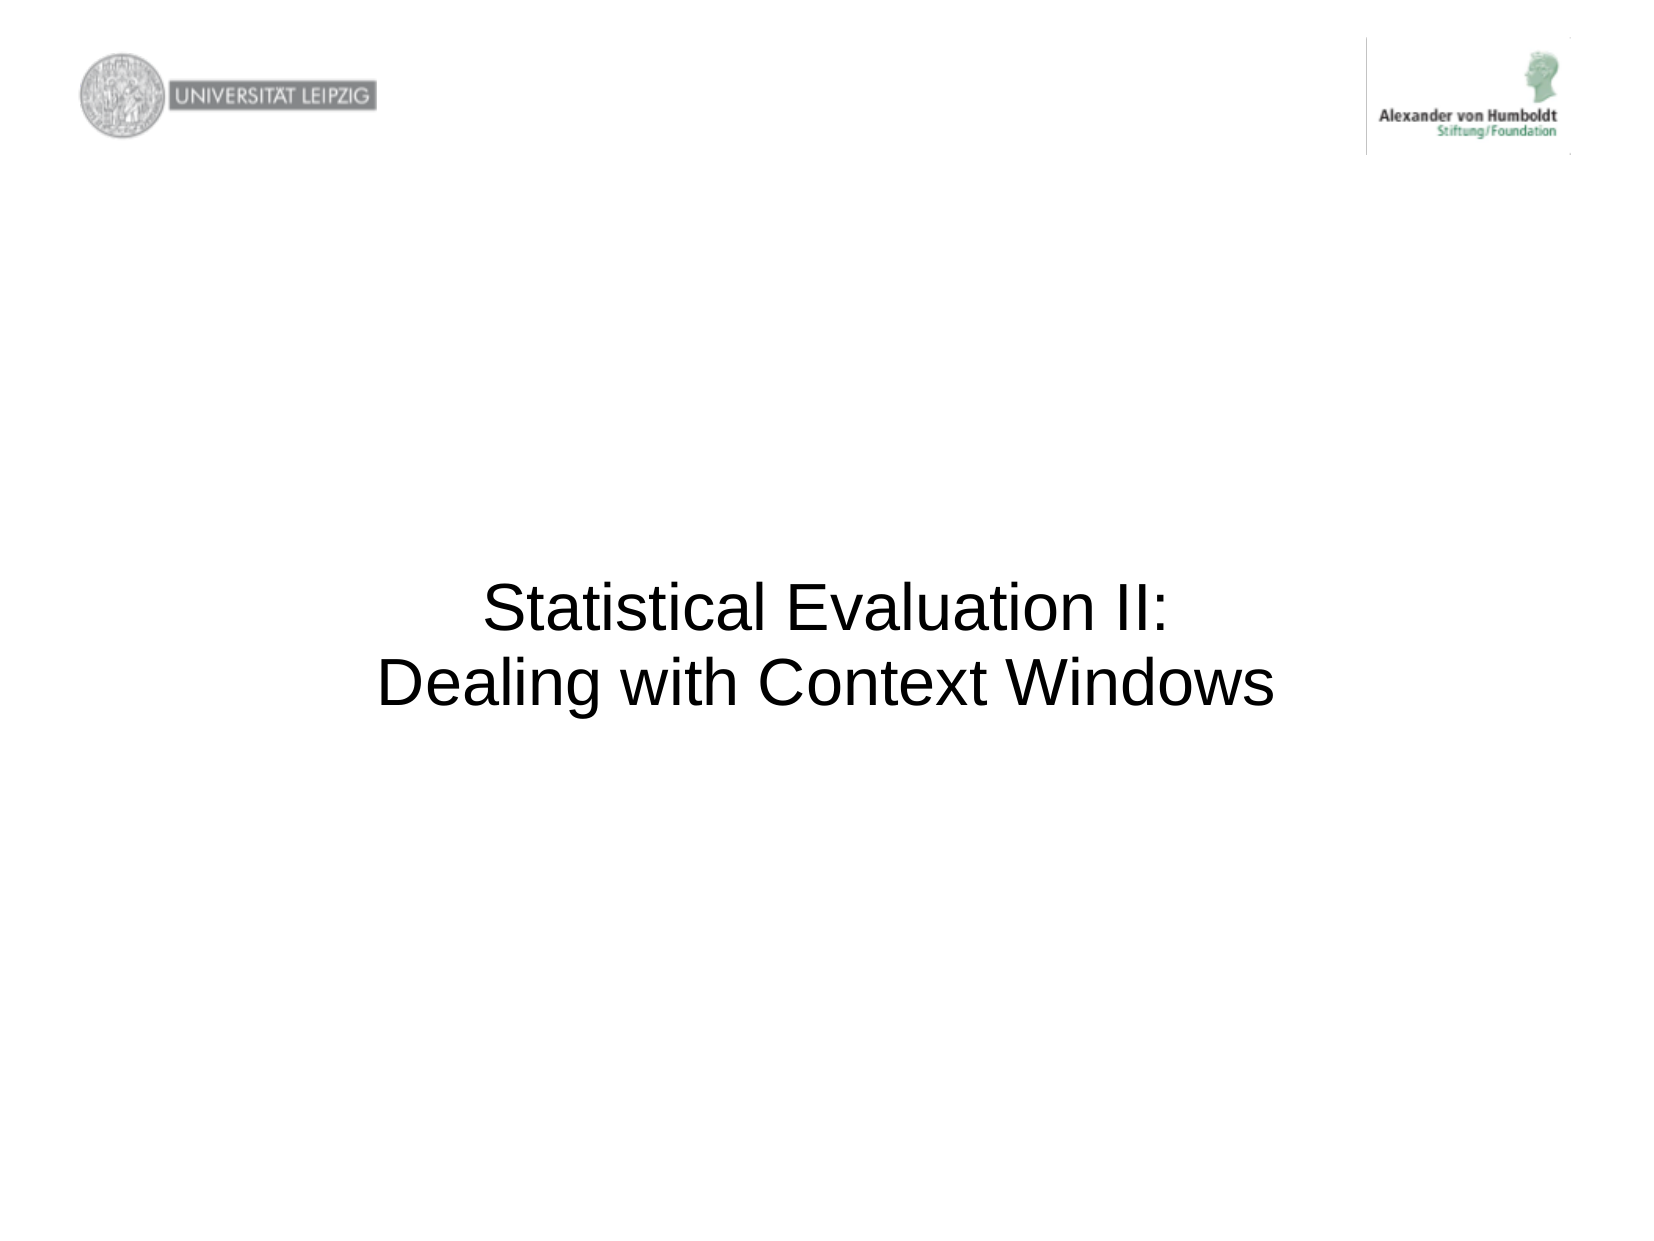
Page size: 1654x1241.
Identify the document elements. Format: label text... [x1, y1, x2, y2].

subtitle Statistical Evaluation II: Dealing with Context Windows [82, 165, 1571, 1125]
picture [1365, 37, 1572, 155]
picture [76, 49, 383, 144]
